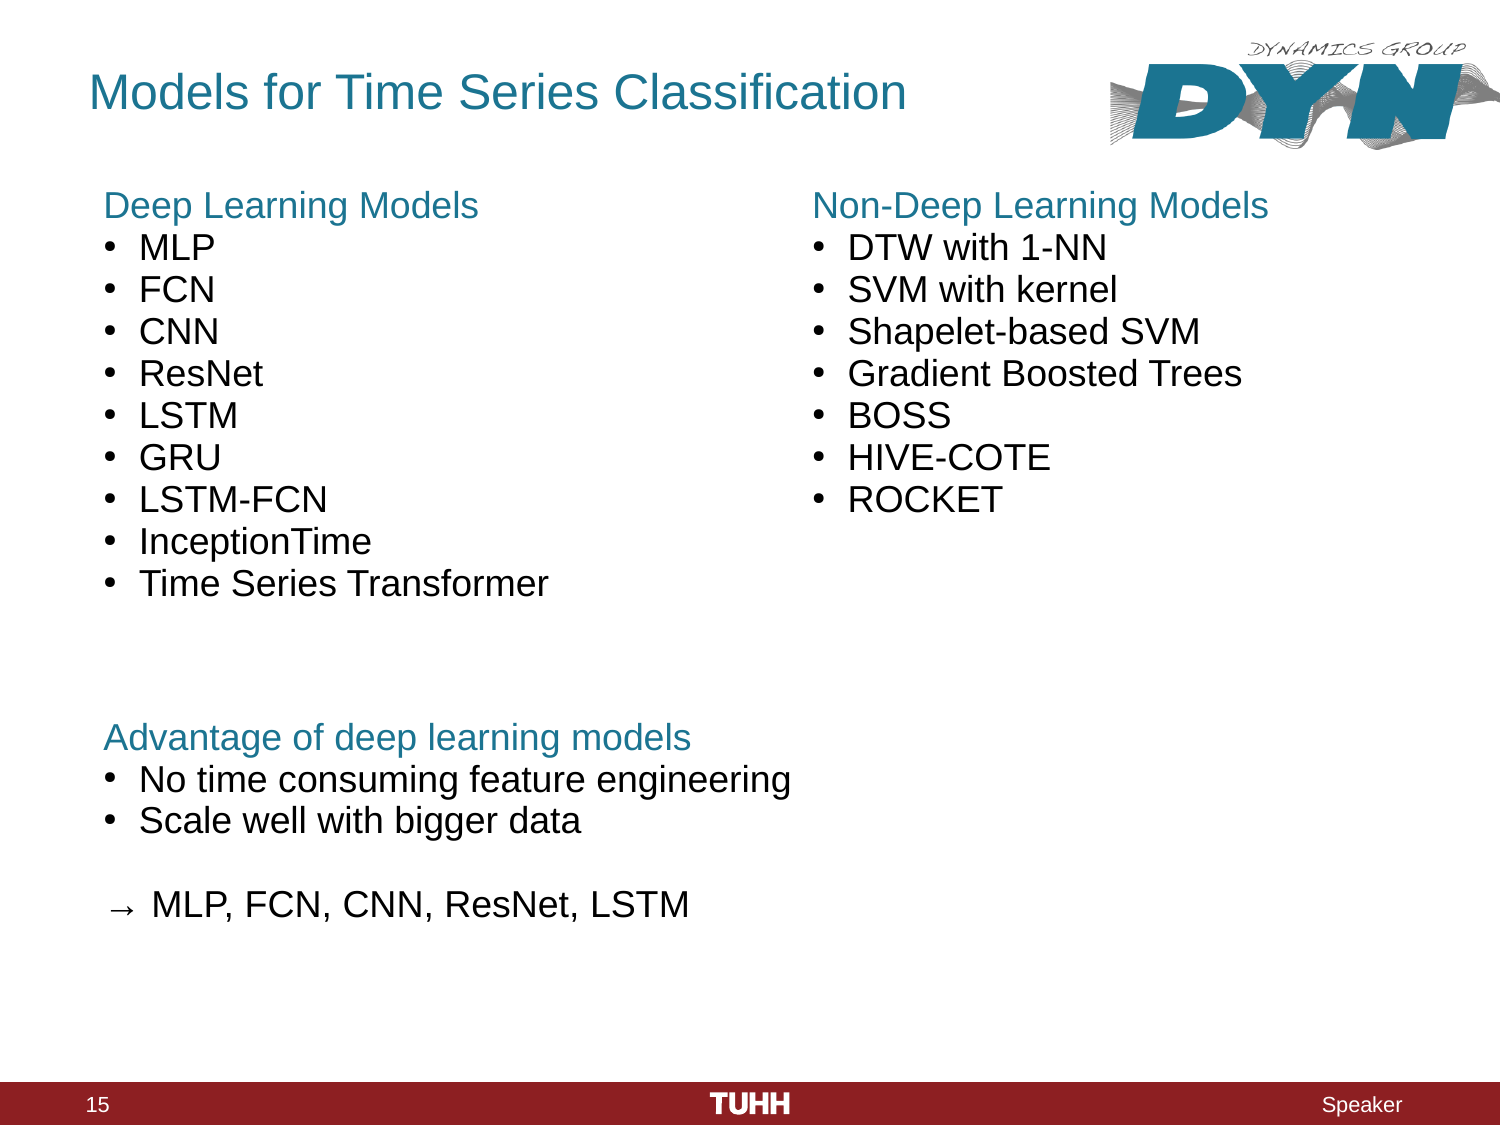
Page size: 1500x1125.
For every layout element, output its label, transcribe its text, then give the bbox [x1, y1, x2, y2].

text_box Non-Deep Learning Models DTW with 1-NN SVM with kernel Shapelet-based SVM Gradient Boosted Trees BOSS HIVE-COTE ROCKET [797, 177, 1447, 528]
text_box Advantage of deep learning models No time consuming feature engineering Scale well with bigger data → MLP, FCN, CNN, ResNet, LSTM [88, 708, 1388, 1004]
text_box Deep Learning Models MLP FCN CNN ResNet LSTM GRU LSTM-FCN InceptionTime Time Series Transformer [88, 177, 739, 650]
picture [0, 1082, 1500, 1125]
list Models for Time Series Classification [88, 59, 1093, 130]
picture [1110, 0, 1500, 175]
